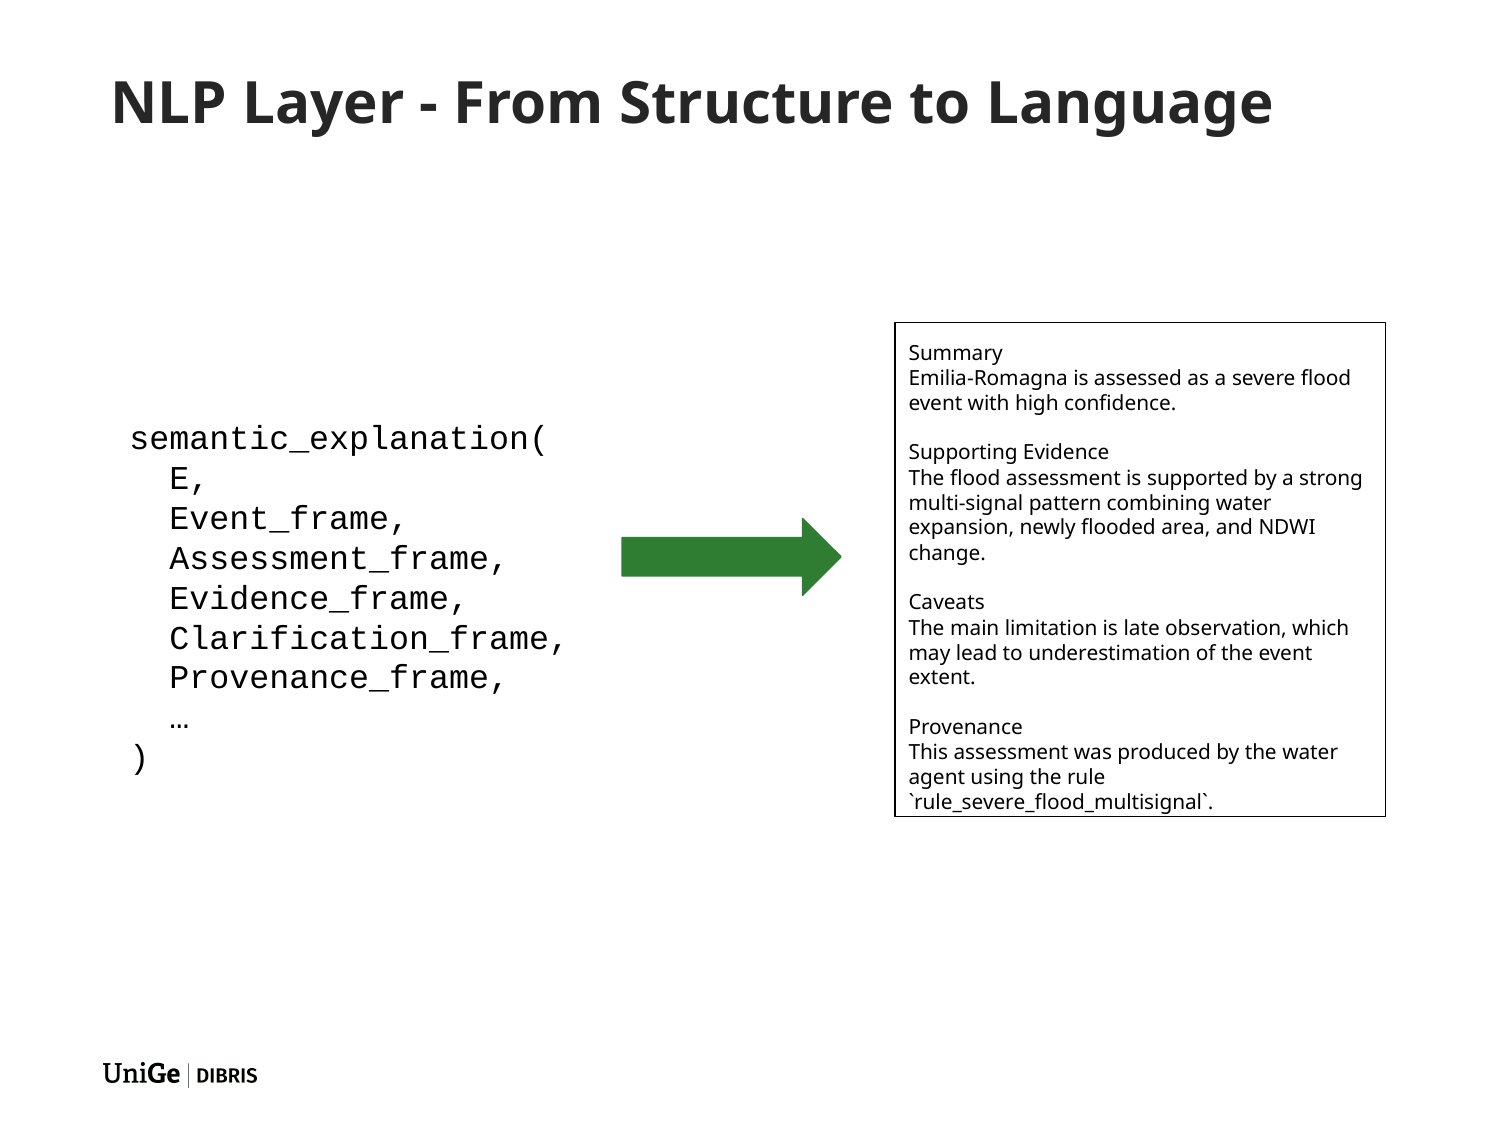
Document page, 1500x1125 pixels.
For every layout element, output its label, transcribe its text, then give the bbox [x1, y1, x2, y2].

text_box Summary Emilia-Romagna is assessed as a severe flood event with high confidence. Supporting Evidence The flood assessment is supported by a strong multi-signal pattern combining water expansion, newly flooded area, and NDWI change. Caveats The main limitation is late observation, which may lead to underestimation of the event extent. Provenance This assessment was produced by the water agent using the rule `rule_severe_flood_multisignal`. [896, 324, 1385, 816]
picture [103, 1062, 257, 1088]
text_box Summary Emilia-Romagna is assessed as a severe flood event with high confidence. Supporting Evidence The flood assessment is supported by a strong multi-signal pattern combining water expansion, newly flooded area, and NDWI change. Caveats The main limitation is late observation, which may lead to underestimation of the event extent. Provenance This assessment was produced by the water agent using the rule `rule_severe_flood_multisignal`. [893, 324, 1386, 830]
text_box semantic_explanation( E, Event_frame, Assessment_frame, Evidence_frame, Clarification_frame, Provenance_frame, … ) [114, 401, 654, 861]
text_box NLP Layer - From Structure to Language [95, 65, 1389, 228]
text_box [622, 518, 841, 596]
